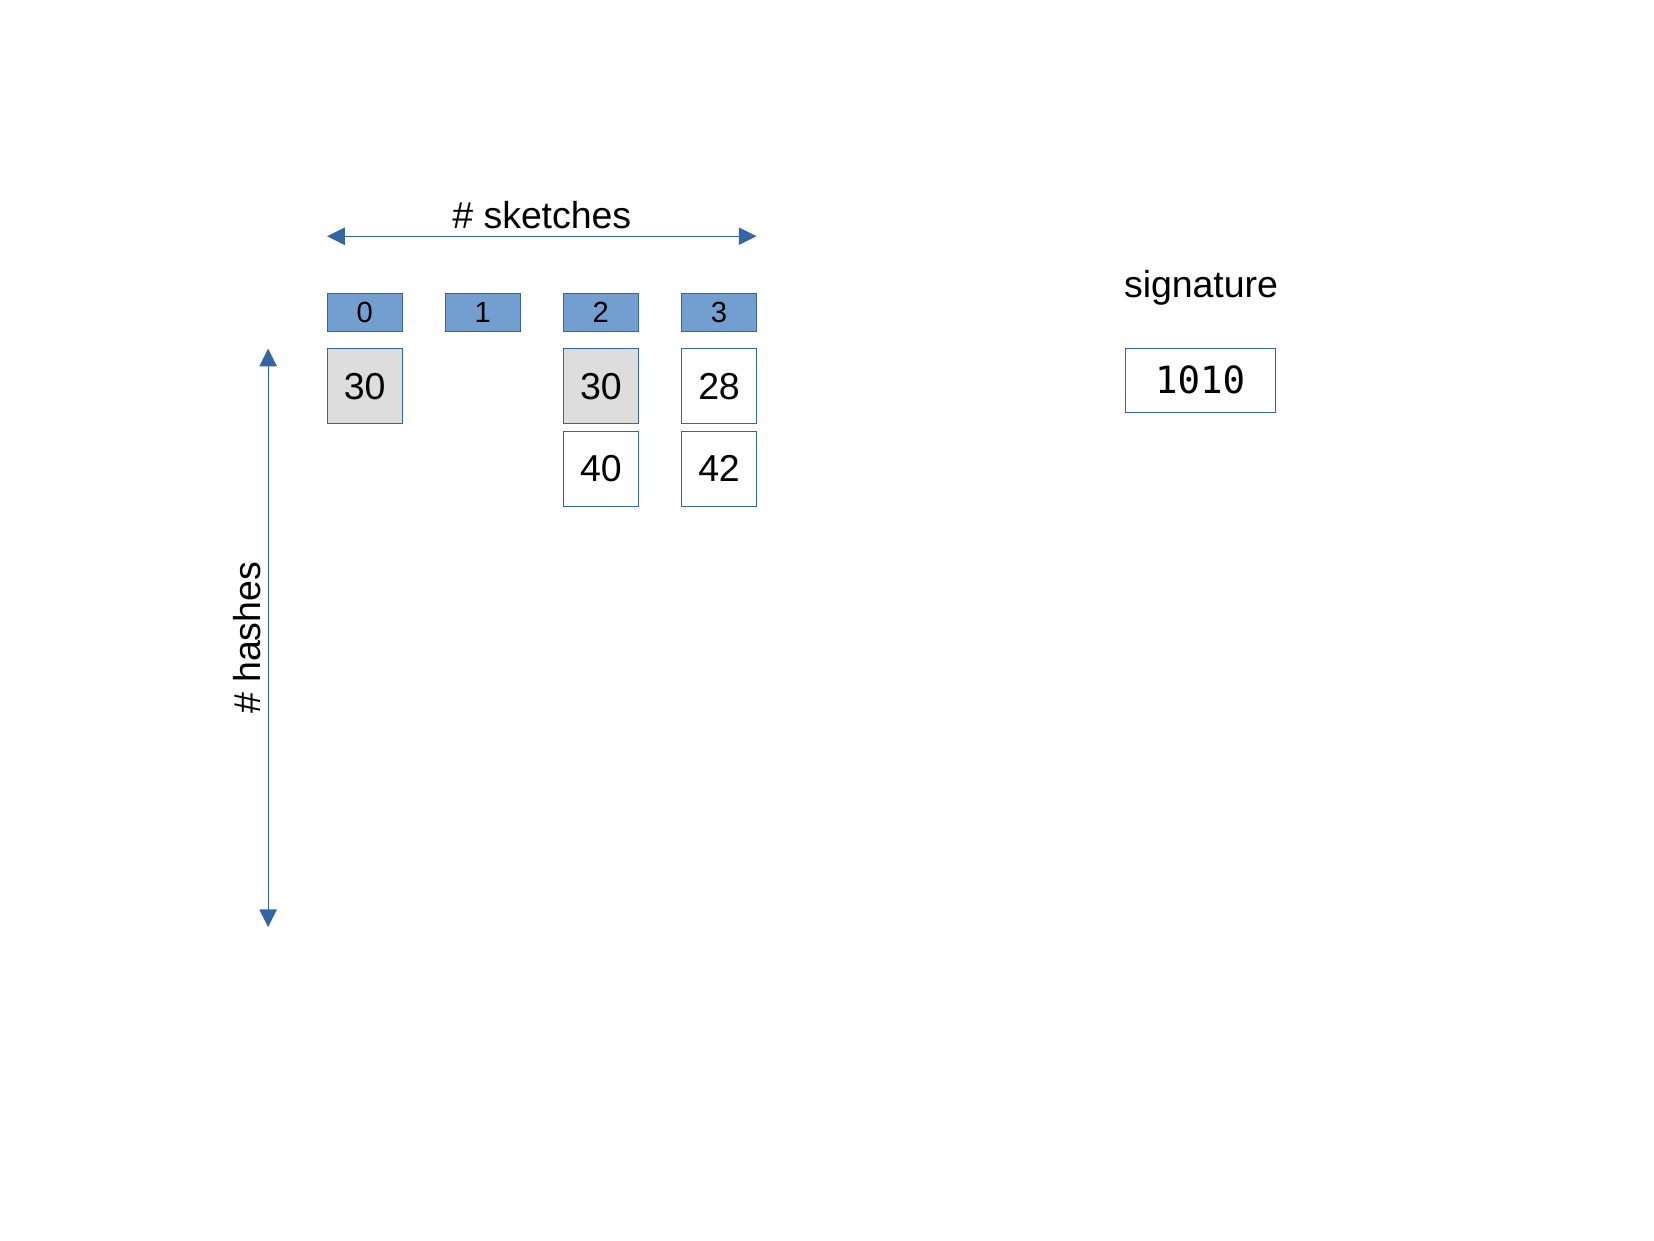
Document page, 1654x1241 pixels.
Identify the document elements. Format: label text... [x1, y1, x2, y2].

text_box 0 [327, 293, 403, 332]
text_box 28 [681, 348, 757, 424]
text_box 3 [681, 293, 757, 332]
text_box 1 [445, 293, 521, 332]
text_box 2 [563, 293, 639, 332]
text_box 30 [563, 348, 639, 424]
text_box 40 [563, 431, 639, 507]
text_box signature [1032, 246, 1370, 322]
text_box 30 [327, 348, 403, 424]
text_box 1010 [1125, 348, 1276, 413]
text_box 42 [681, 431, 757, 507]
